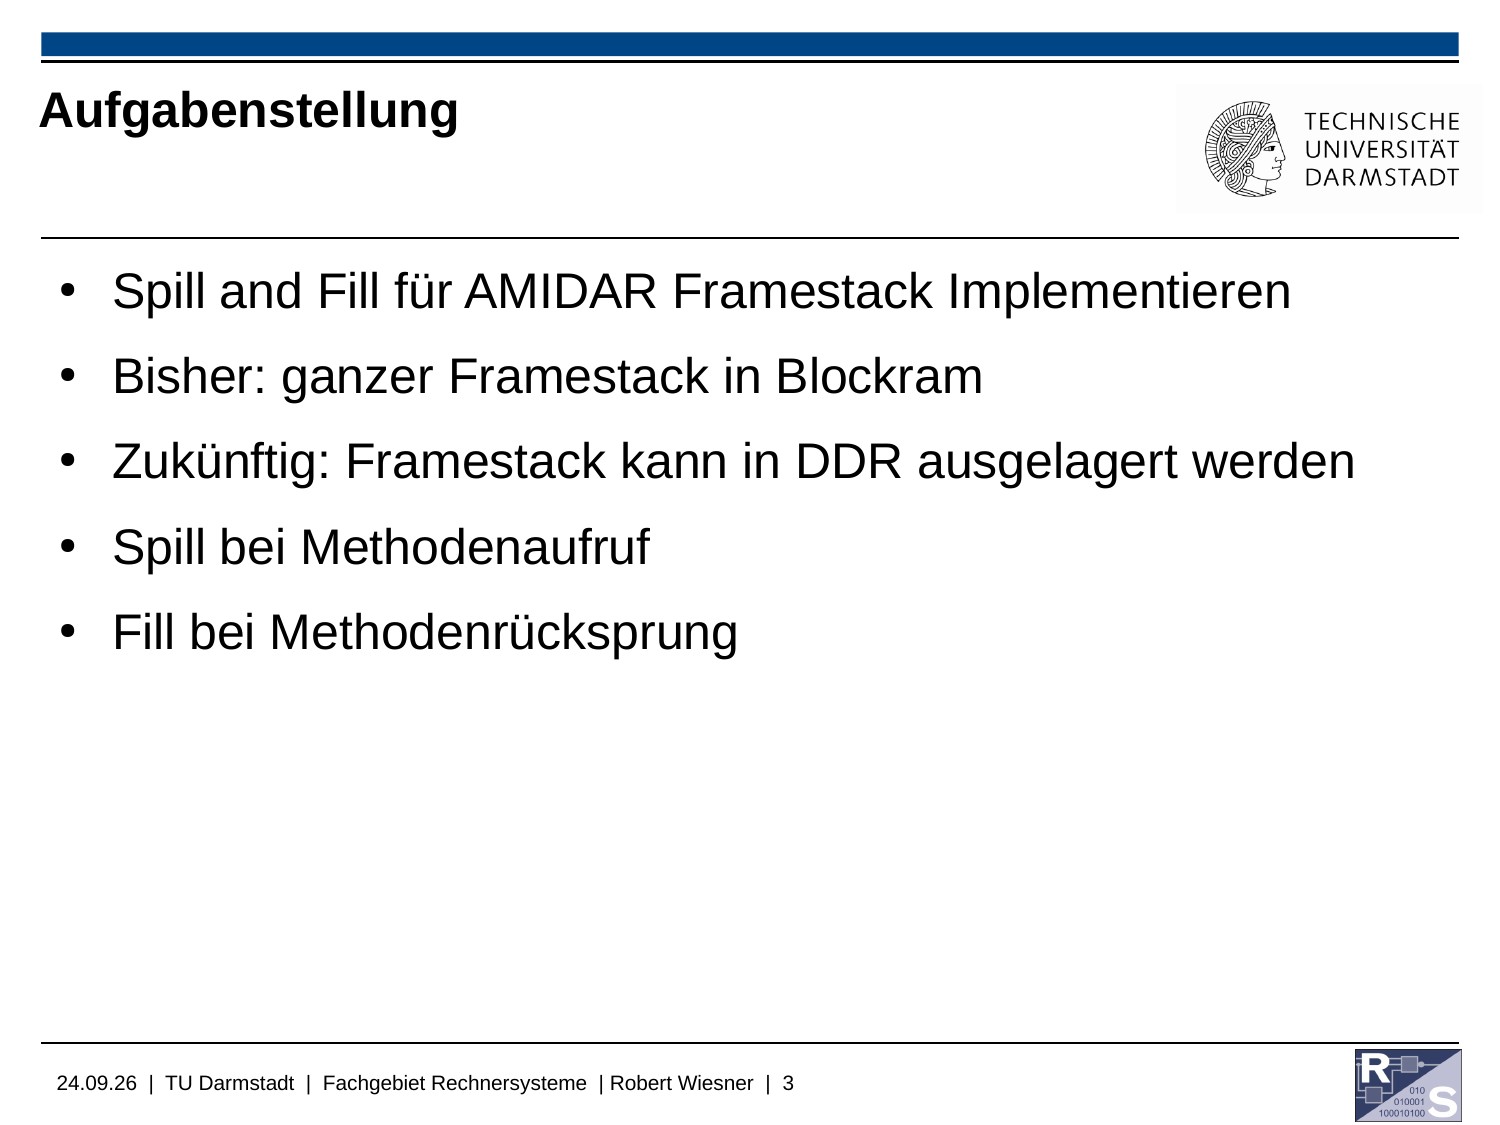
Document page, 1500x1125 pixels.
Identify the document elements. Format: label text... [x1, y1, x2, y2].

picture [1355, 1049, 1462, 1122]
list Spill and Fill für AMIDAR Framestack Implementieren Bisher: ganzer Framestack in Blockram Zukünftig: Framestack kann in DDR ausgelagert werden Spill bei Methodenaufruf Fill bei Methodenrücksprung [41, 263, 1455, 1032]
title Aufgabenstellung [38, 35, 1134, 186]
